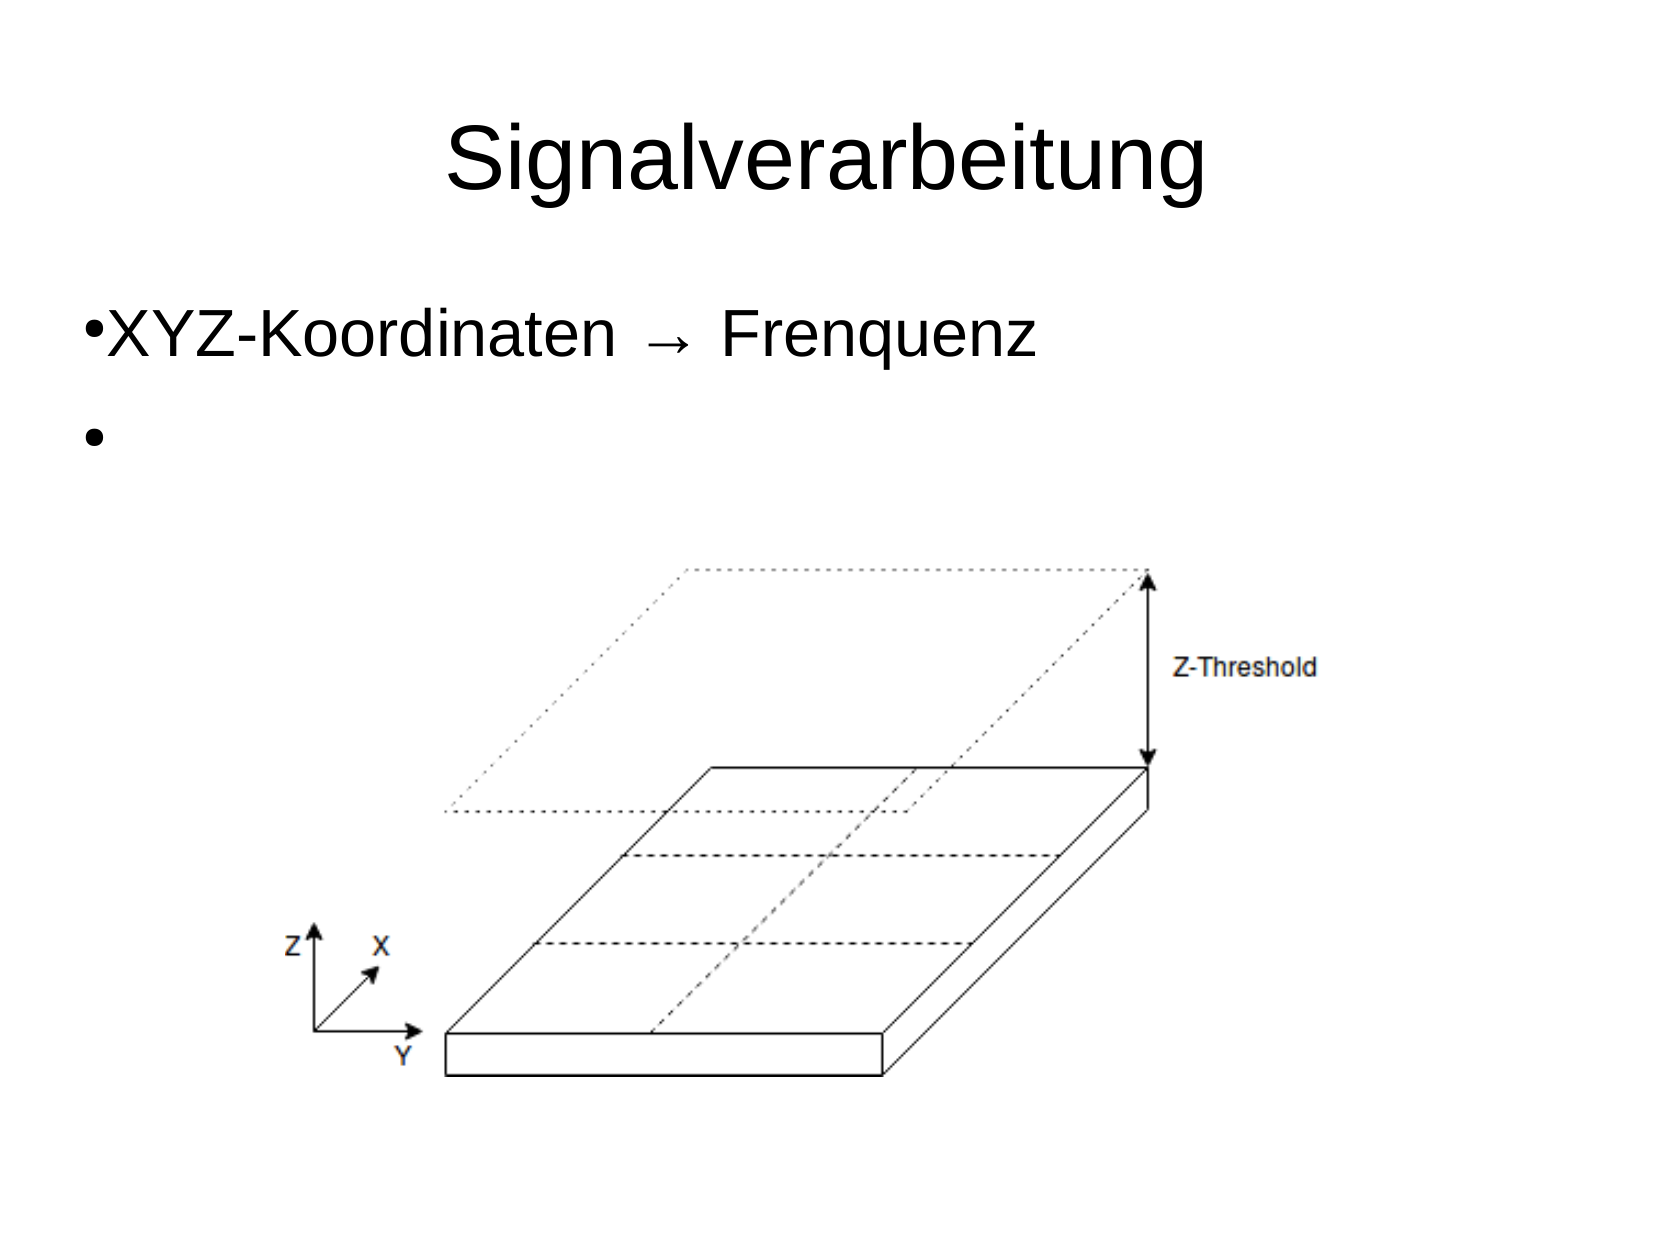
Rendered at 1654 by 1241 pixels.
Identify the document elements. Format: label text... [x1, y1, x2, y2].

title Signalverarbeitung [82, 49, 1571, 257]
list XYZ-Koordinaten → Frenquenz [82, 290, 1571, 1010]
picture [285, 555, 1347, 1077]
